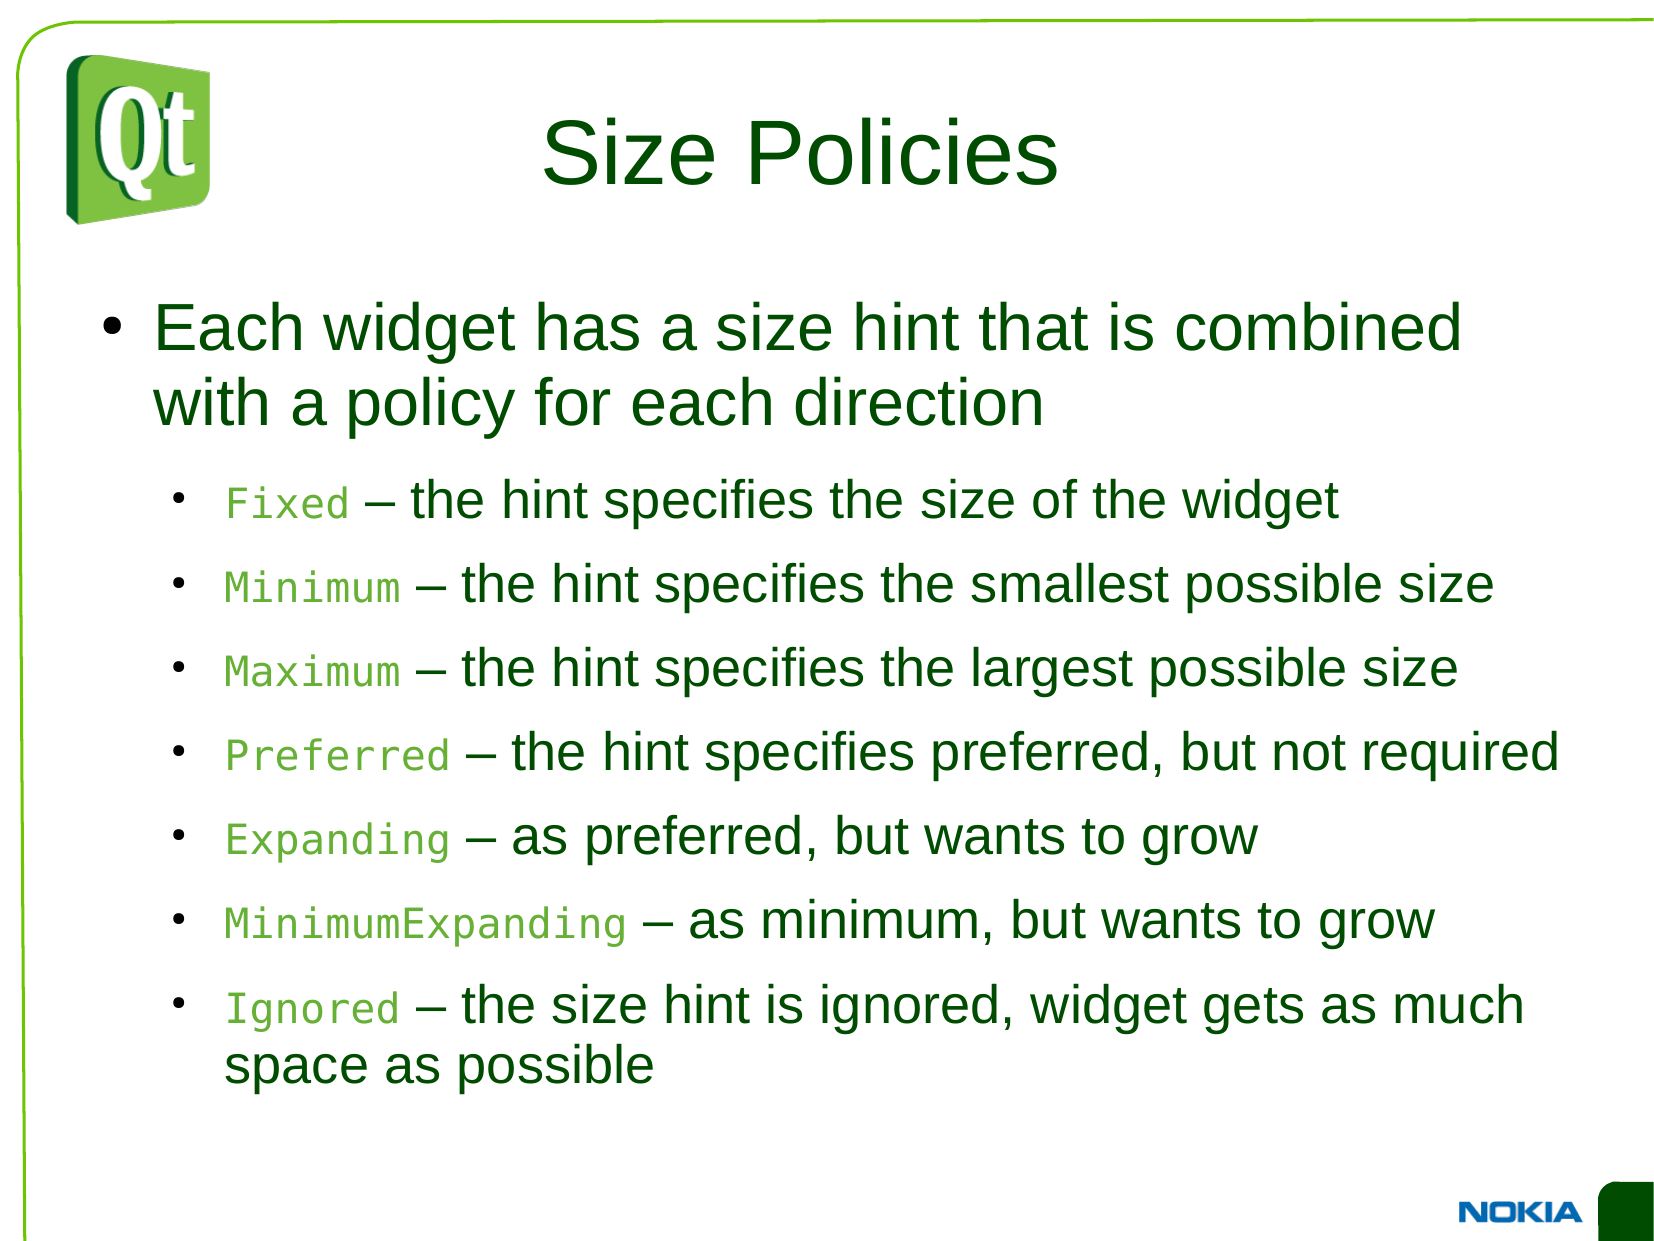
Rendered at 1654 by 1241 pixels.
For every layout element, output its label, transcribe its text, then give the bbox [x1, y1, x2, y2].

list Each widget has a size hint that is combined with a policy for each direction Fixed – the hint specifies the size of the widget Minimum – the hint specifies the smallest possible size Maximum – the hint specifies the largest possible size Preferred – the hint specifies preferred, but not required Expanding – as preferred, but wants to grow MinimumExpanding – as minimum, but wants to grow Ignored – the size hint is ignored, widget gets as much space as possible [82, 290, 1625, 1096]
picture [1459, 1201, 1583, 1223]
title Size Policies [263, 49, 1339, 257]
picture [66, 55, 210, 225]
